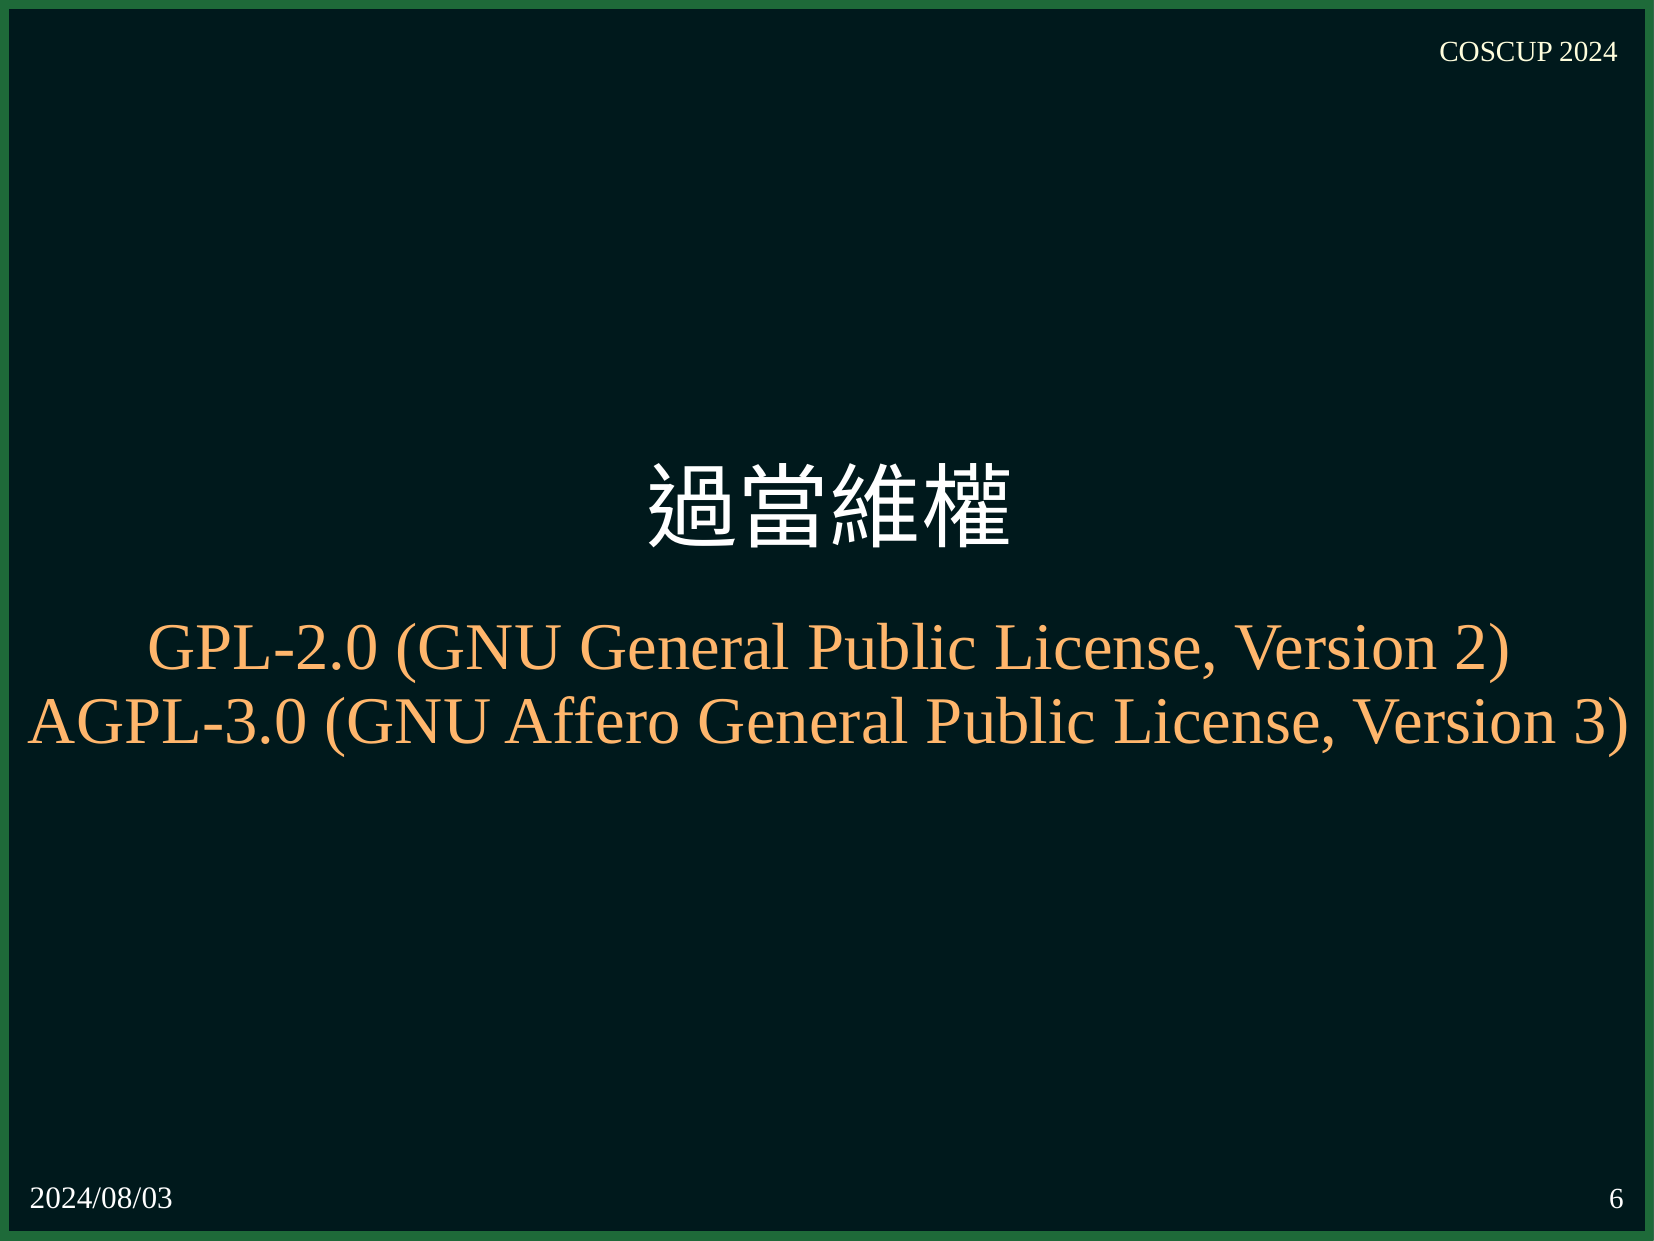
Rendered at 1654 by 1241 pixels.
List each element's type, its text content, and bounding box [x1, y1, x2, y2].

title 過當維權 GPL-2.0 (GNU General Public License, Version 2) AGPL-3.0 (GNU Affero General Public License, Version 3) [23, 253, 1636, 939]
